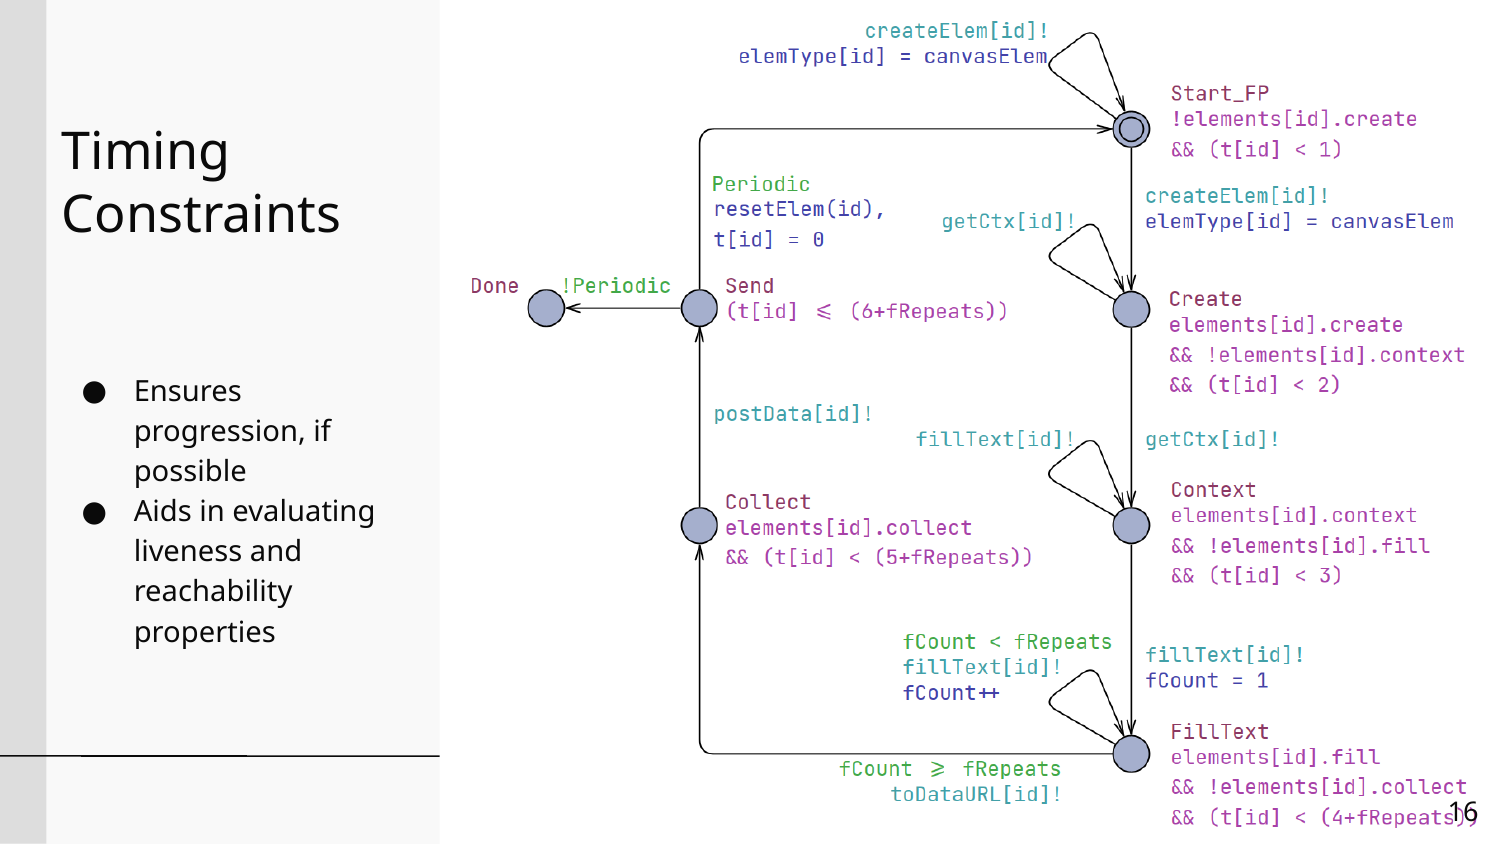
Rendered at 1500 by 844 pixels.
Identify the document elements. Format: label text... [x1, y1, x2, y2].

slide_number <number> [1403, 779, 1494, 844]
title Timing Constraints [46, 102, 433, 268]
picture [439, 0, 1500, 844]
subtitle Ensures progression, if possible Aids in evaluating liveness and reachability properties [43, 351, 437, 754]
